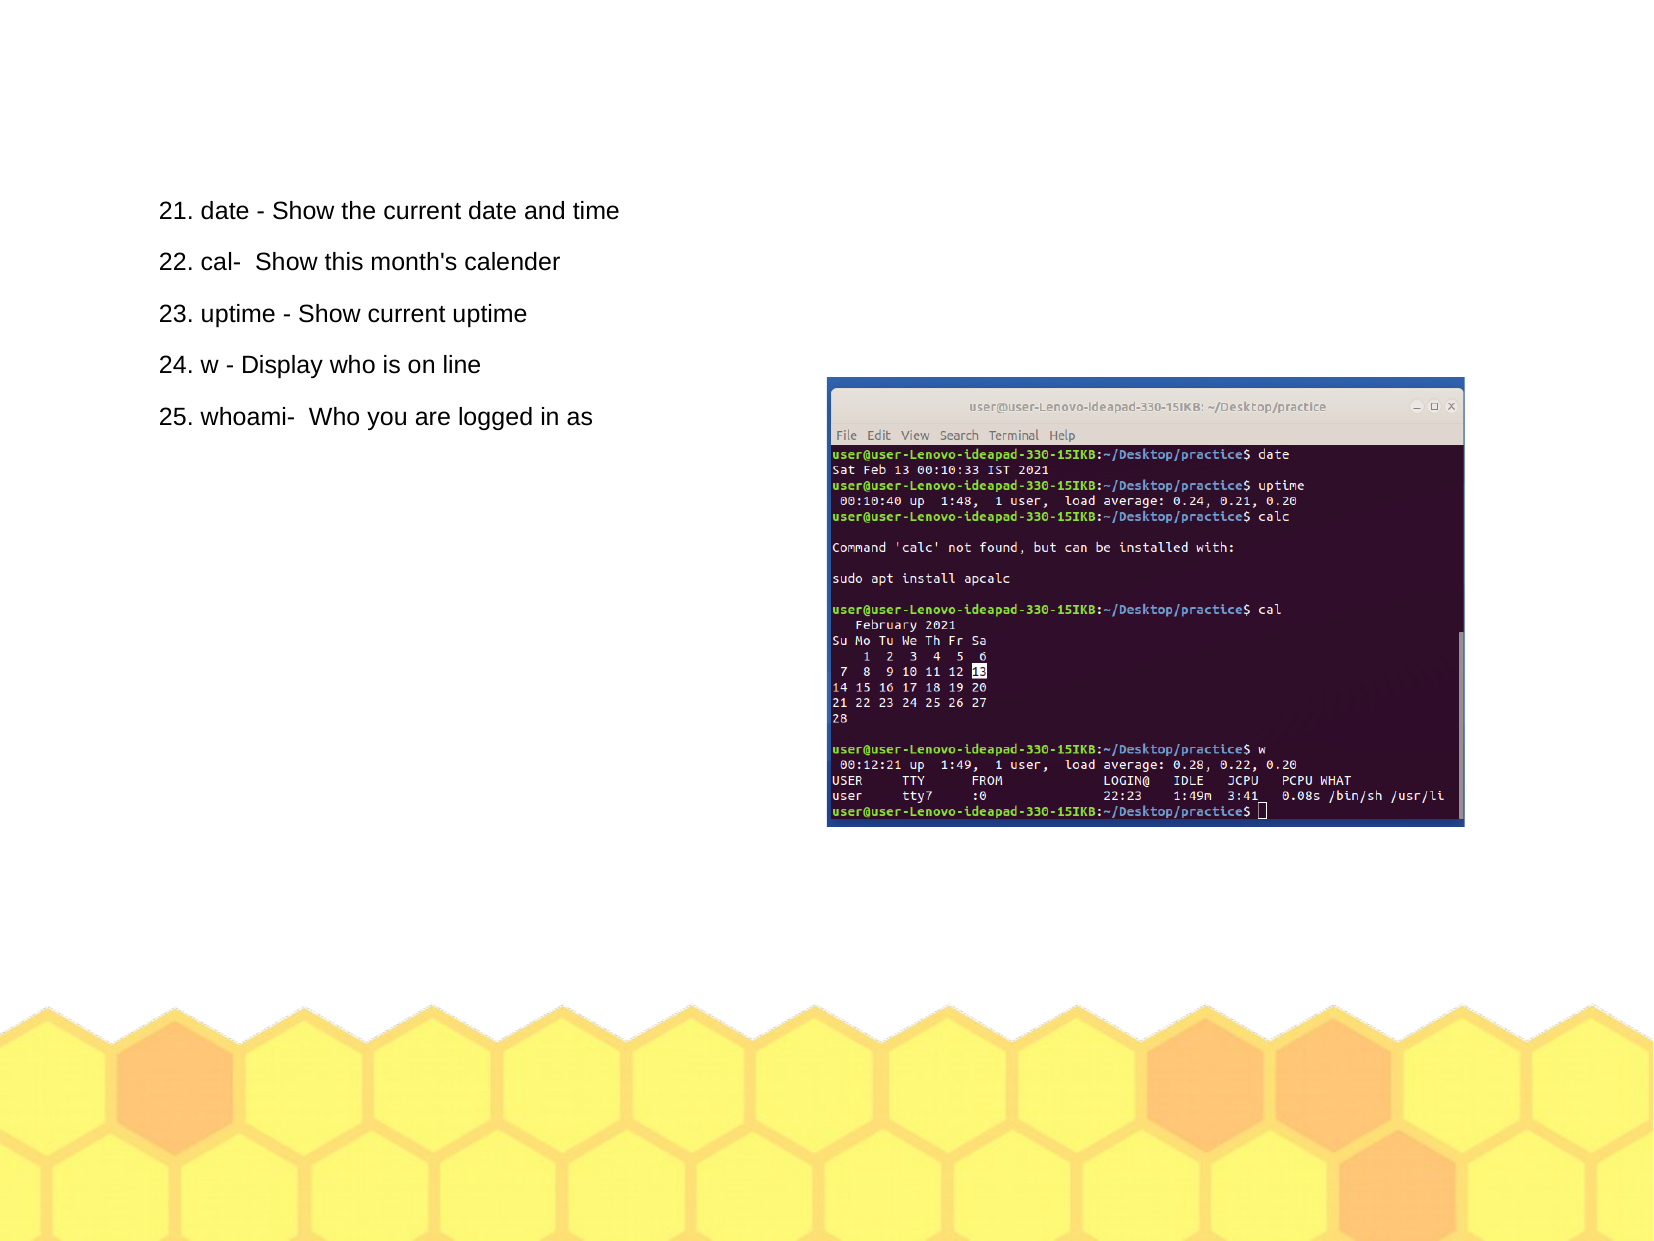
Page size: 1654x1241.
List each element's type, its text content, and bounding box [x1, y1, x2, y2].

text_box 21. date - Show the current date and time 22. cal- Show this month's calender 23. uptime - Show current uptime 24. w - Display who is on line 25. whoami- Who you are logged in as [108, 188, 1146, 688]
picture [826, 377, 1465, 827]
picture [0, 1001, 1654, 1241]
